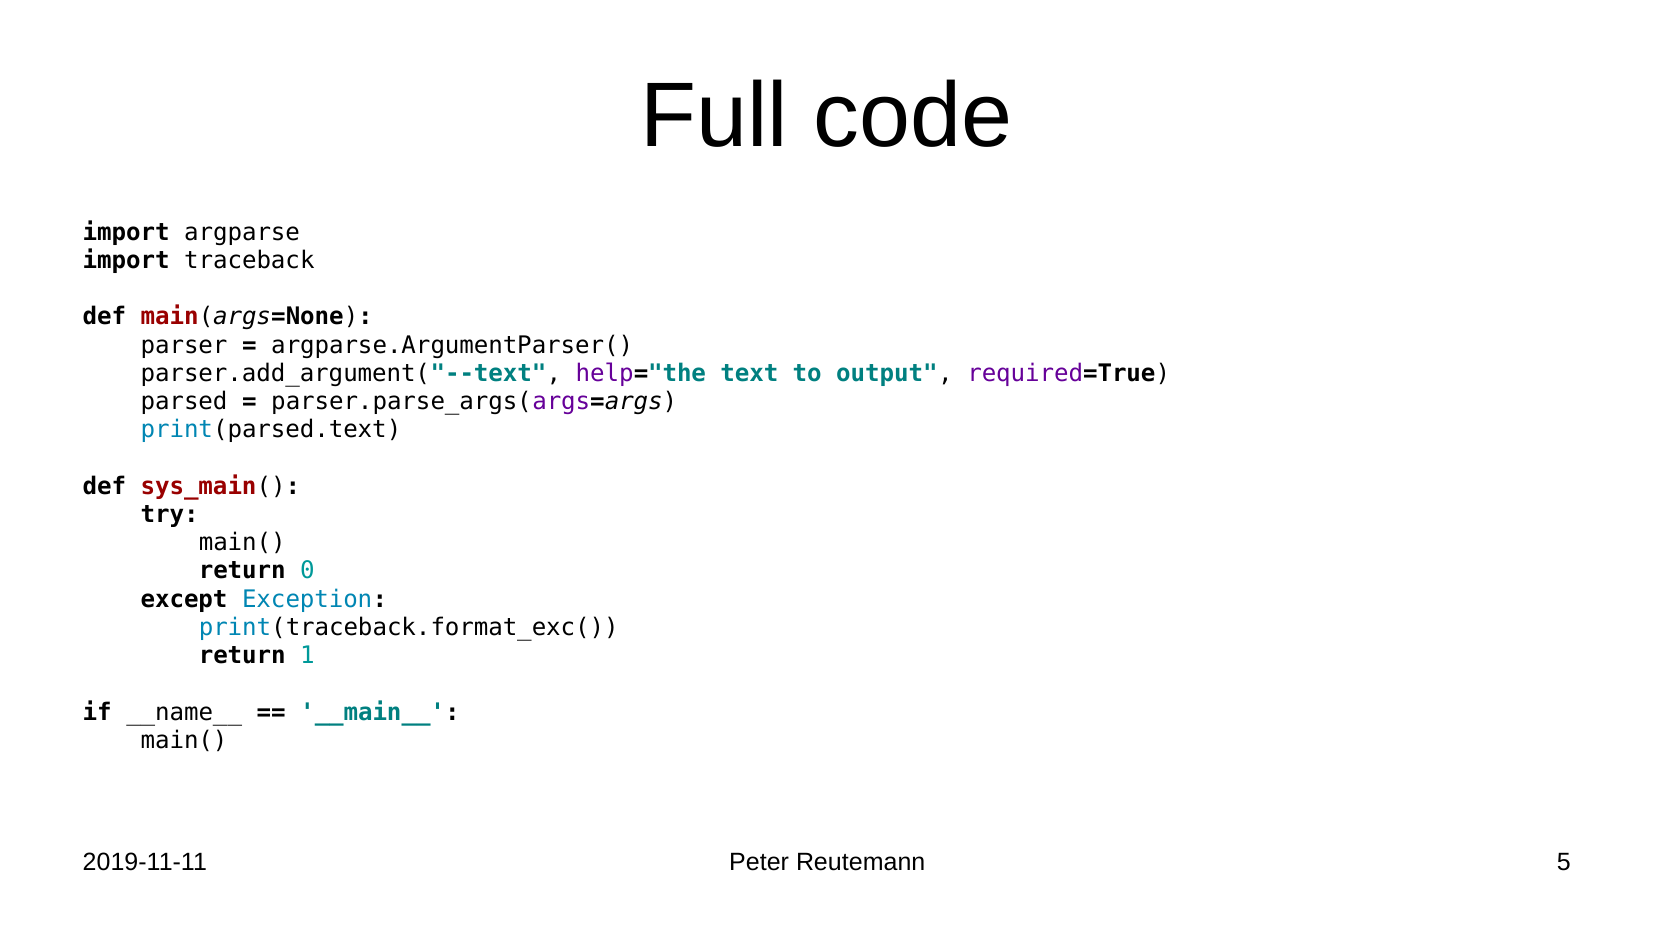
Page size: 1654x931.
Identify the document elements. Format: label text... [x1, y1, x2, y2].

title Full code [82, 37, 1571, 193]
list import argparse import traceback def main(args=None): parser = argparse.ArgumentParser() parser.add_argument("--text", help="the text to output", required=True) parsed = parser.parse_args(args=args) print(parsed.text) def sys_main(): try: main() return 0 except Exception: print(traceback.format_exc()) return 1 if __name__ == '__main__': main() [82, 217, 1571, 758]
